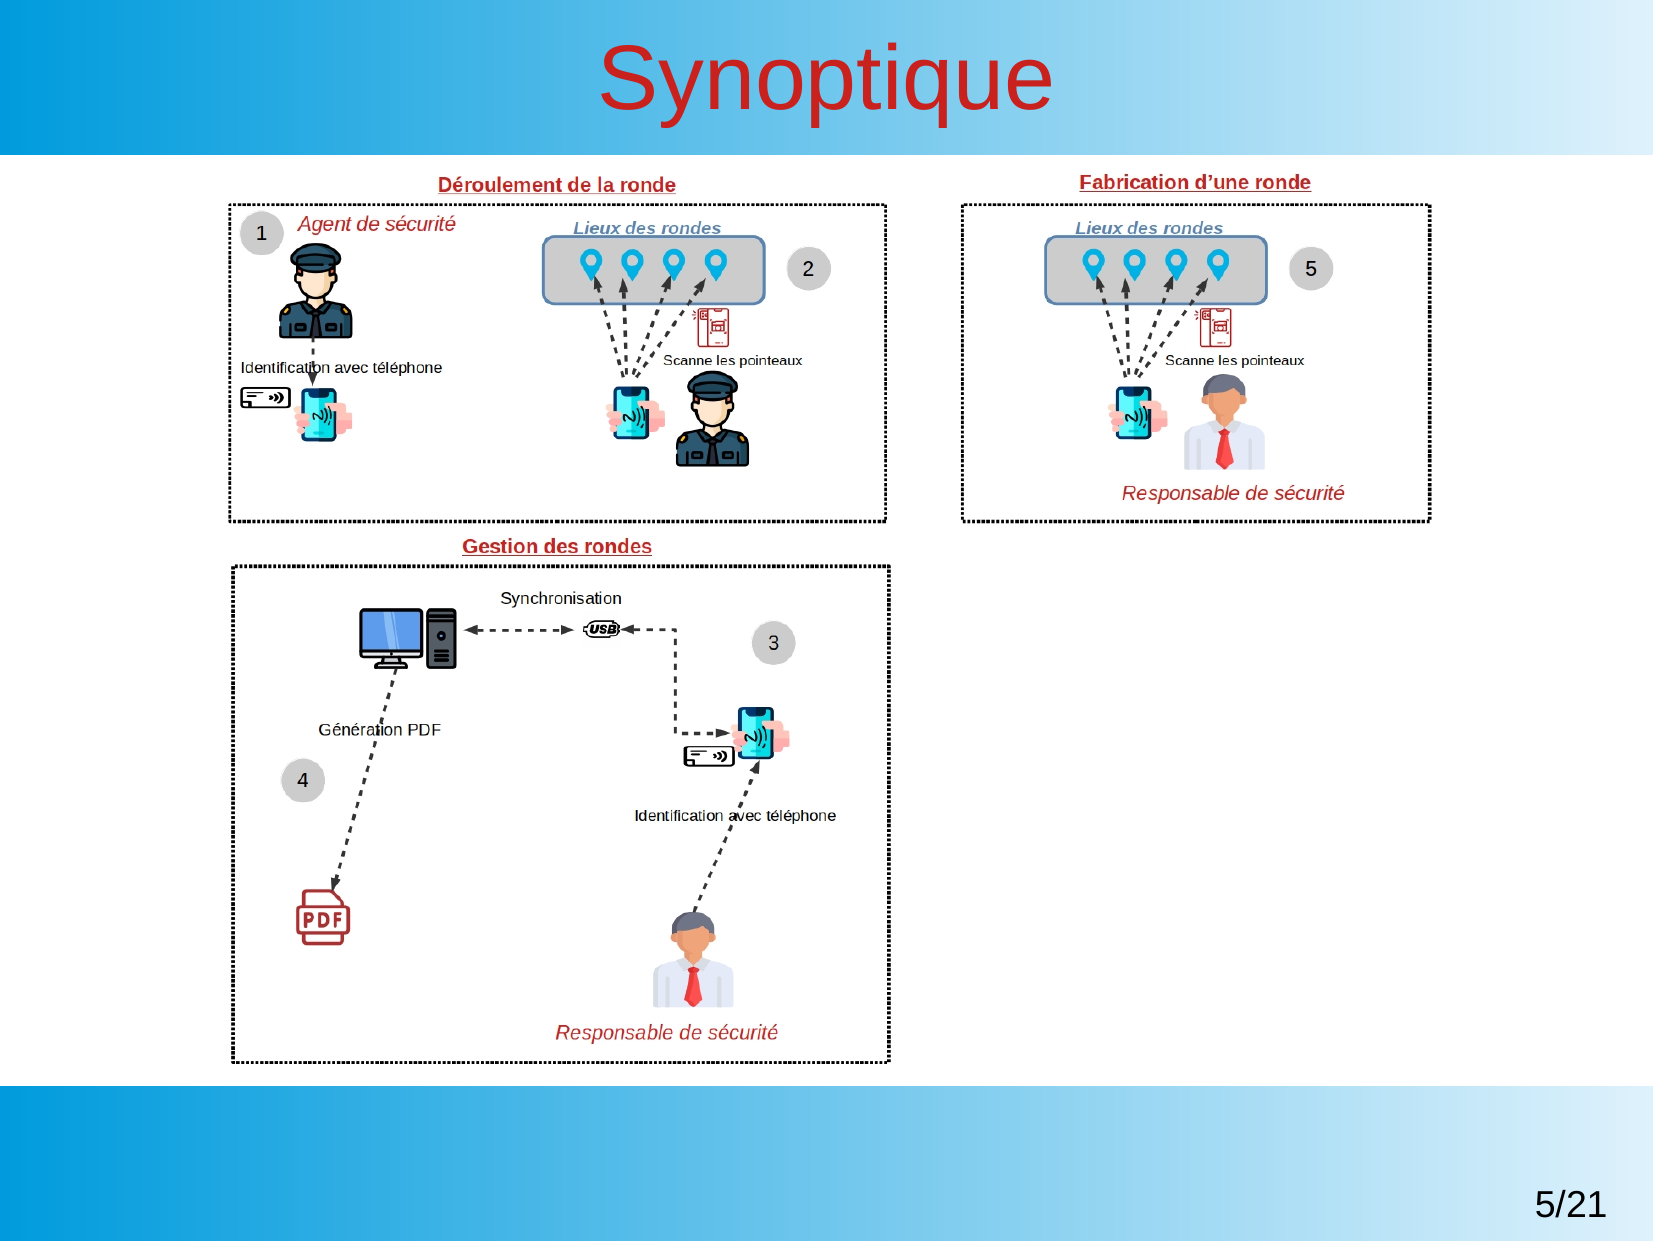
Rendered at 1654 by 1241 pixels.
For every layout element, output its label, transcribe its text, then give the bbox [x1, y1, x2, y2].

picture [197, 165, 1477, 1075]
title Synoptique [82, 25, 1571, 130]
text_box <numéro>/21 [1520, 1175, 1654, 1241]
